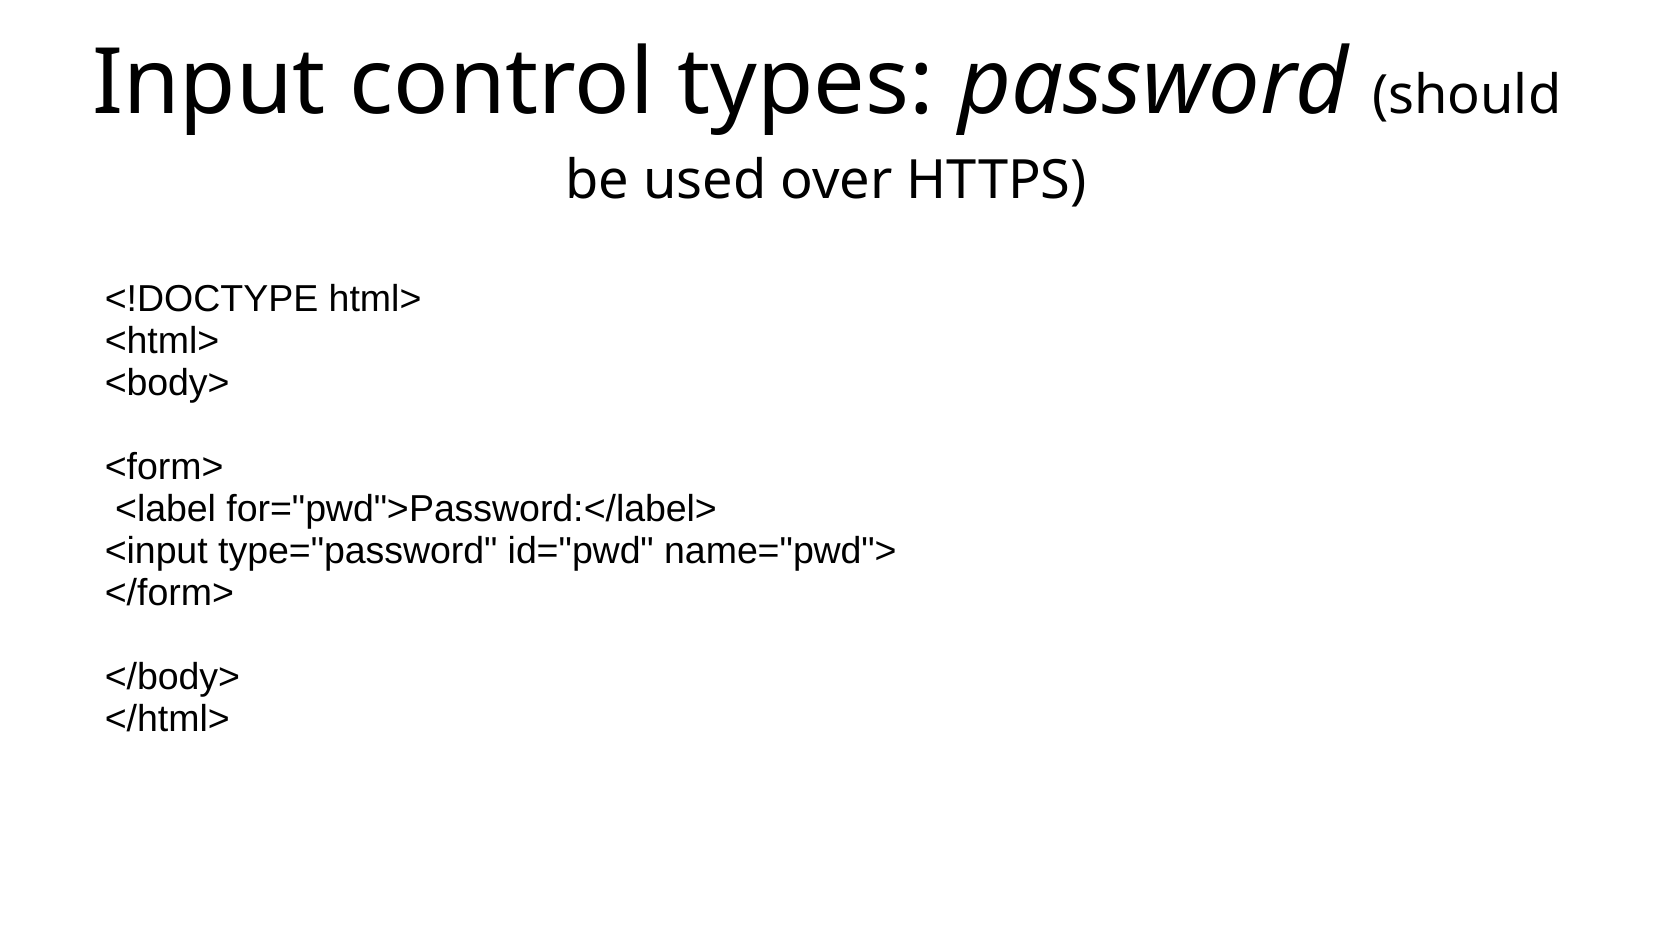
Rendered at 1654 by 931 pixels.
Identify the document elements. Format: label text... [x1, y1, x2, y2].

title Input control types: password (should be used over HTTPS) [82, 26, 1571, 203]
text_box <!DOCTYPE html> <html> <body> <form> <label for="pwd">Password:</label> <input type="password" id="pwd" name="pwd"> </form> </body> </html> [90, 270, 1396, 747]
